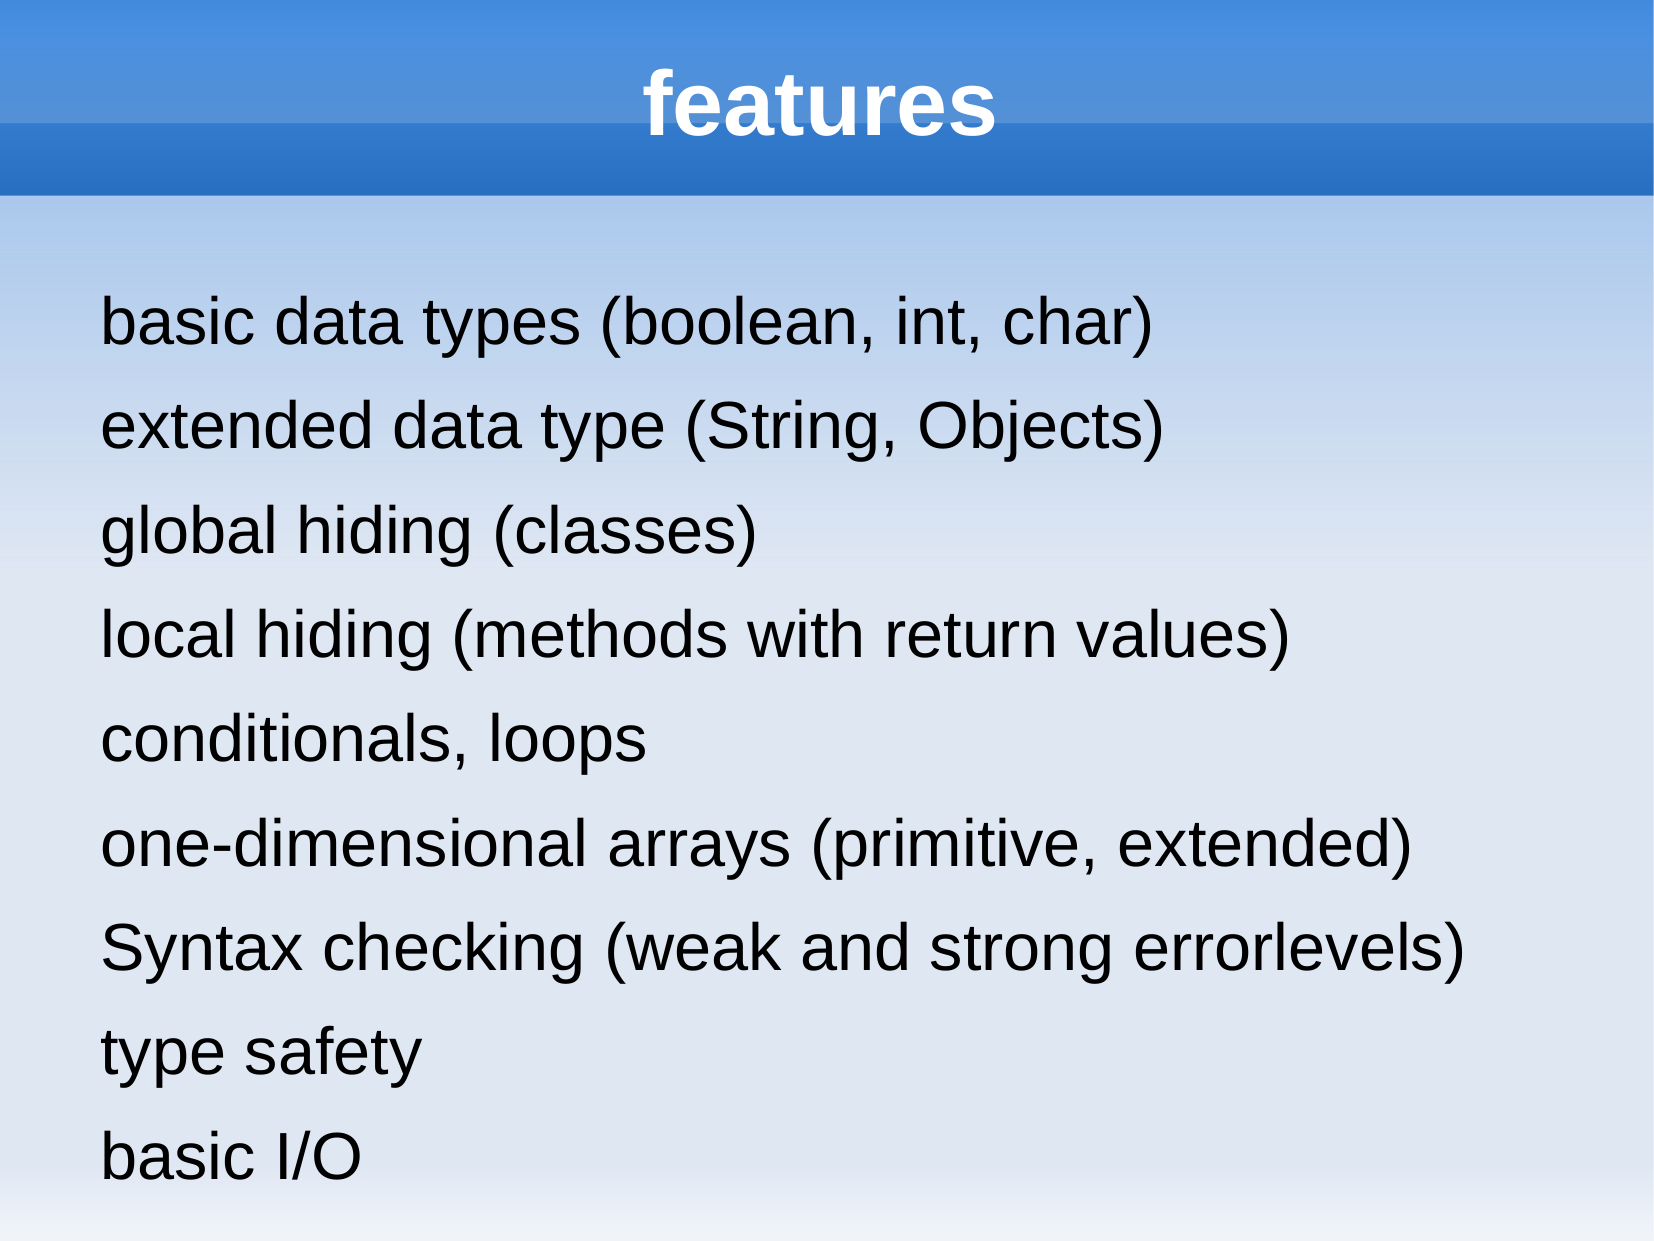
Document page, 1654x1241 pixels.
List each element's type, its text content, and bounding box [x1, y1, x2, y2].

list basic data types (boolean, int, char) extended data type (String, Objects) global hiding (classes) local hiding (methods with return values) conditionals, loops one-dimensional arrays (primitive, extended) Syntax checking (weak and strong errorlevels) type safety basic I/O [82, 284, 1571, 1194]
title features [76, 7, 1565, 200]
picture [0, 0, 1654, 1241]
